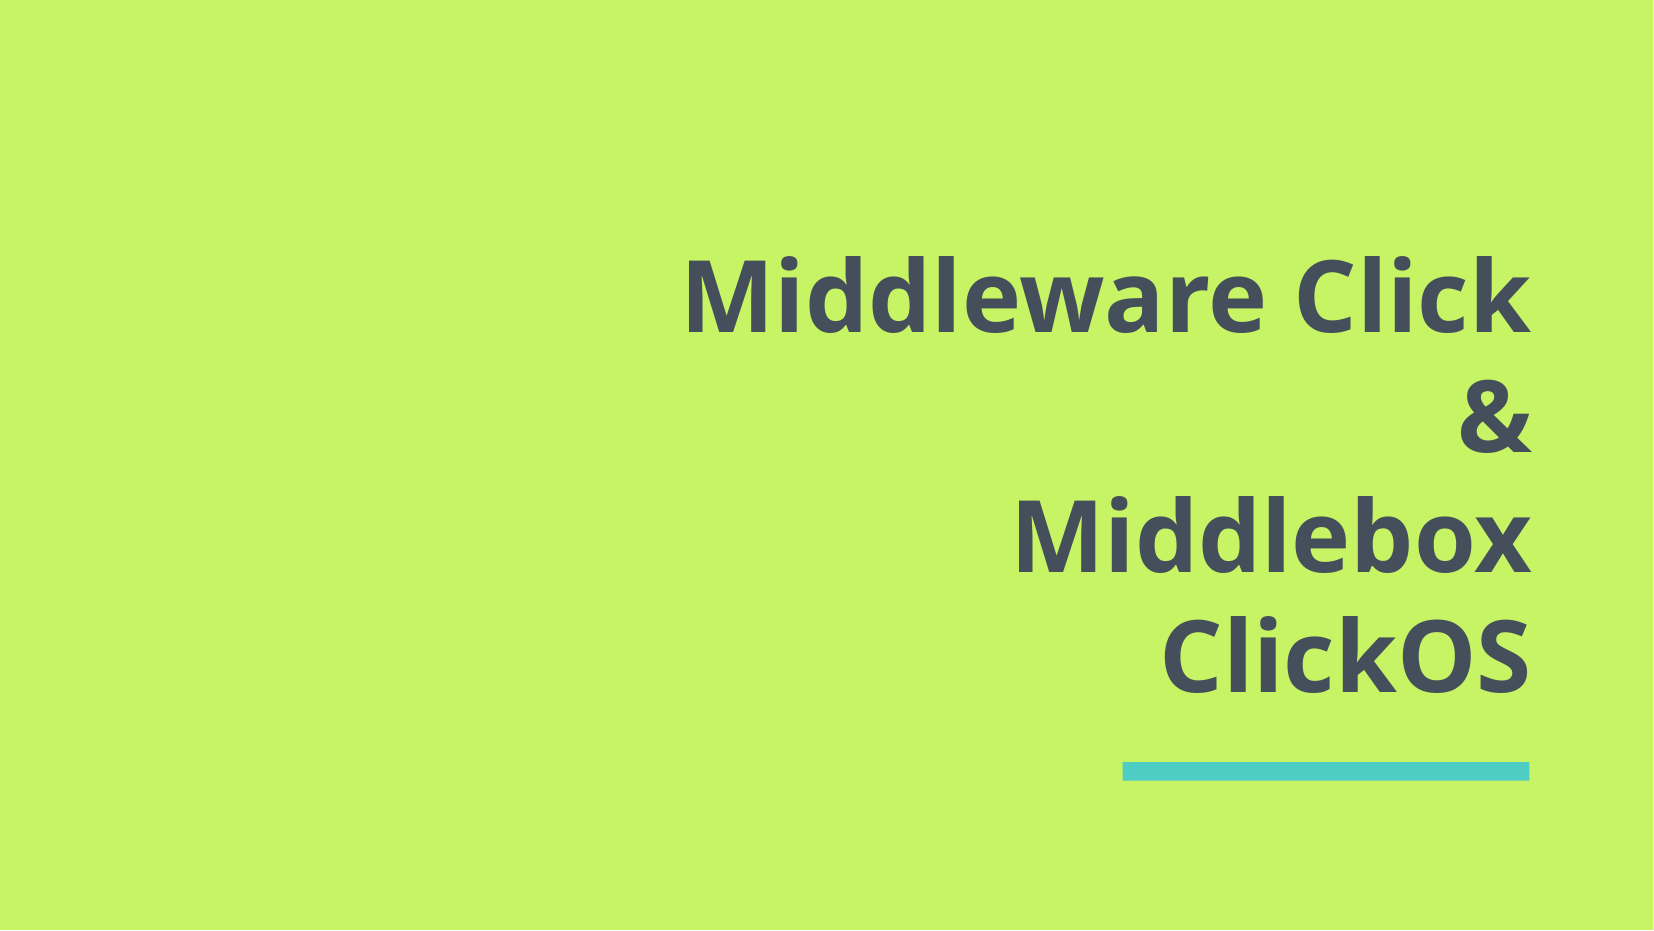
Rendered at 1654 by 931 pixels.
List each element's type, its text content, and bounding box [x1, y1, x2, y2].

title Middleware Click & Middlebox ClickOS [625, 118, 1548, 728]
